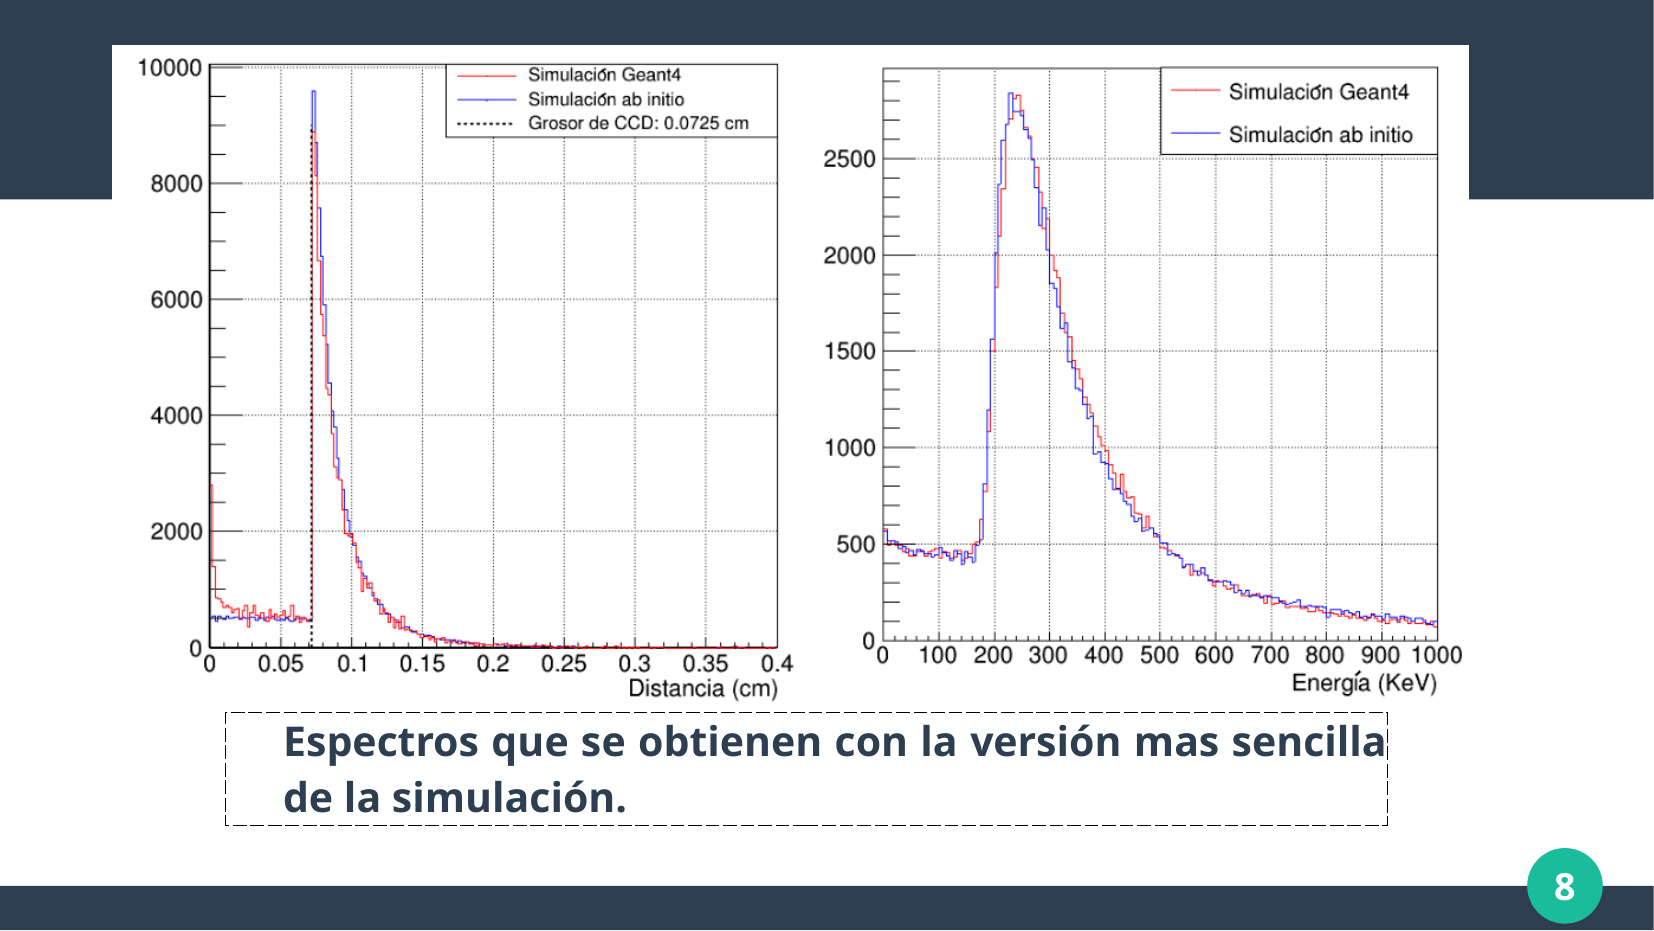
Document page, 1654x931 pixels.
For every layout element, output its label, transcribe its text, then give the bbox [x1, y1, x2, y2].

picture [112, 45, 1469, 713]
list Espectros que se obtienen con la versión mas sencilla de la simulación. [225, 712, 1388, 826]
